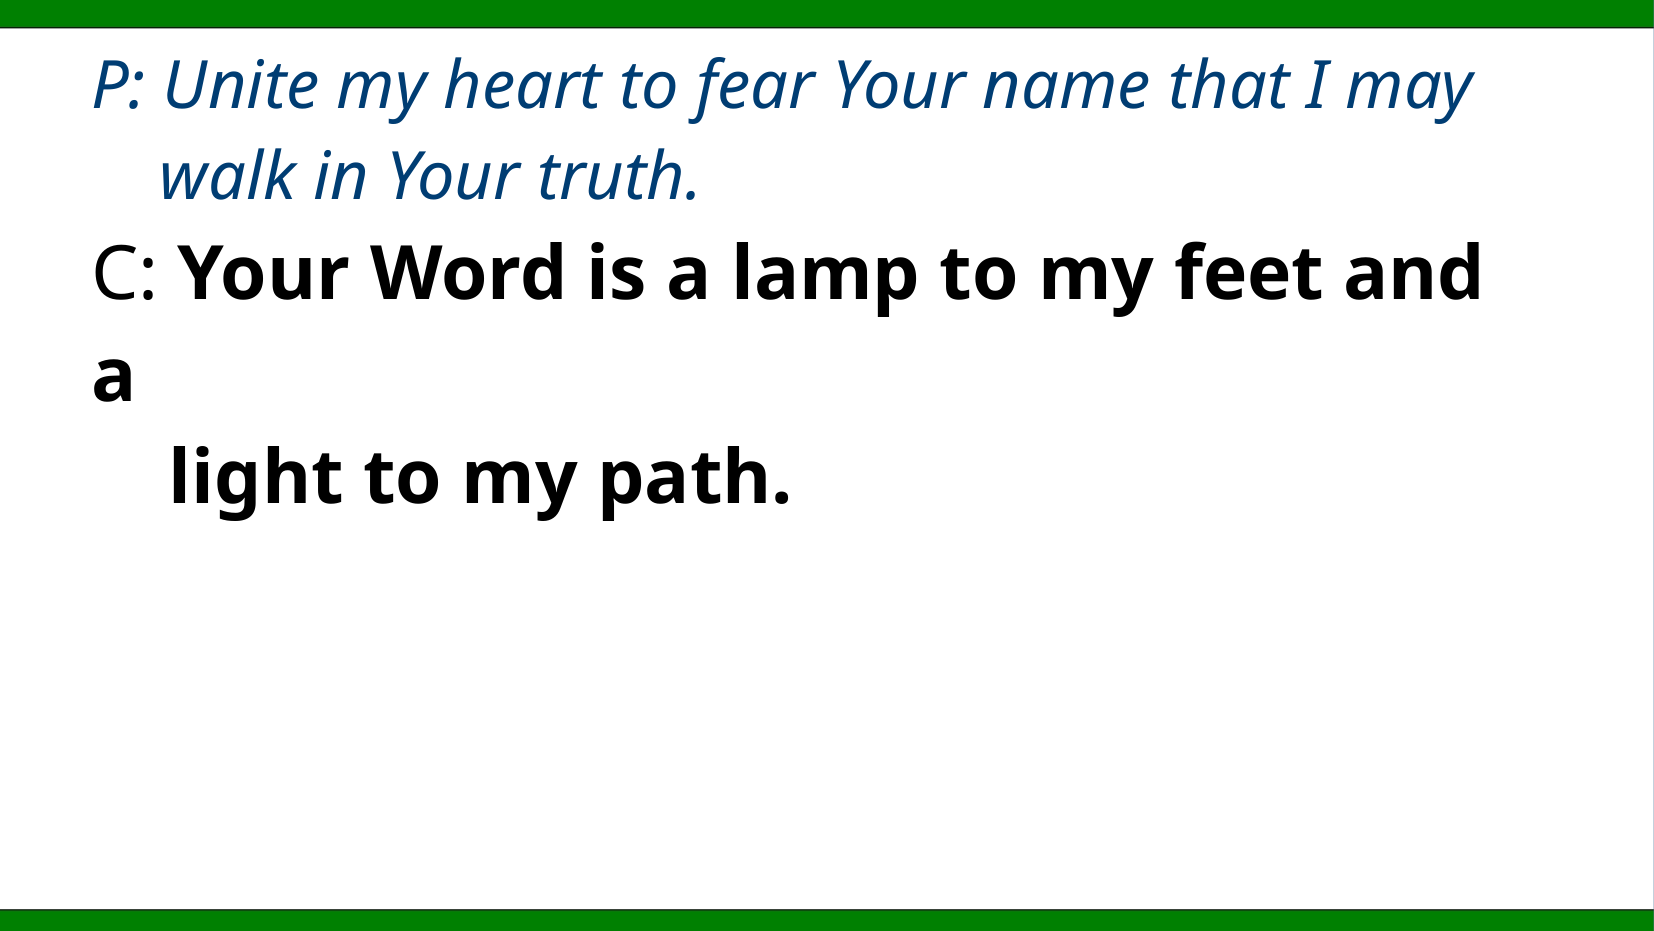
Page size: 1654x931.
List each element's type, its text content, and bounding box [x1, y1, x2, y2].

text_box P: Unite my heart to fear Your name that I may walk in Your truth. C: Your Word is a lamp to my feet and a light to my path. [76, 30, 1546, 522]
picture [0, 0, 1654, 931]
